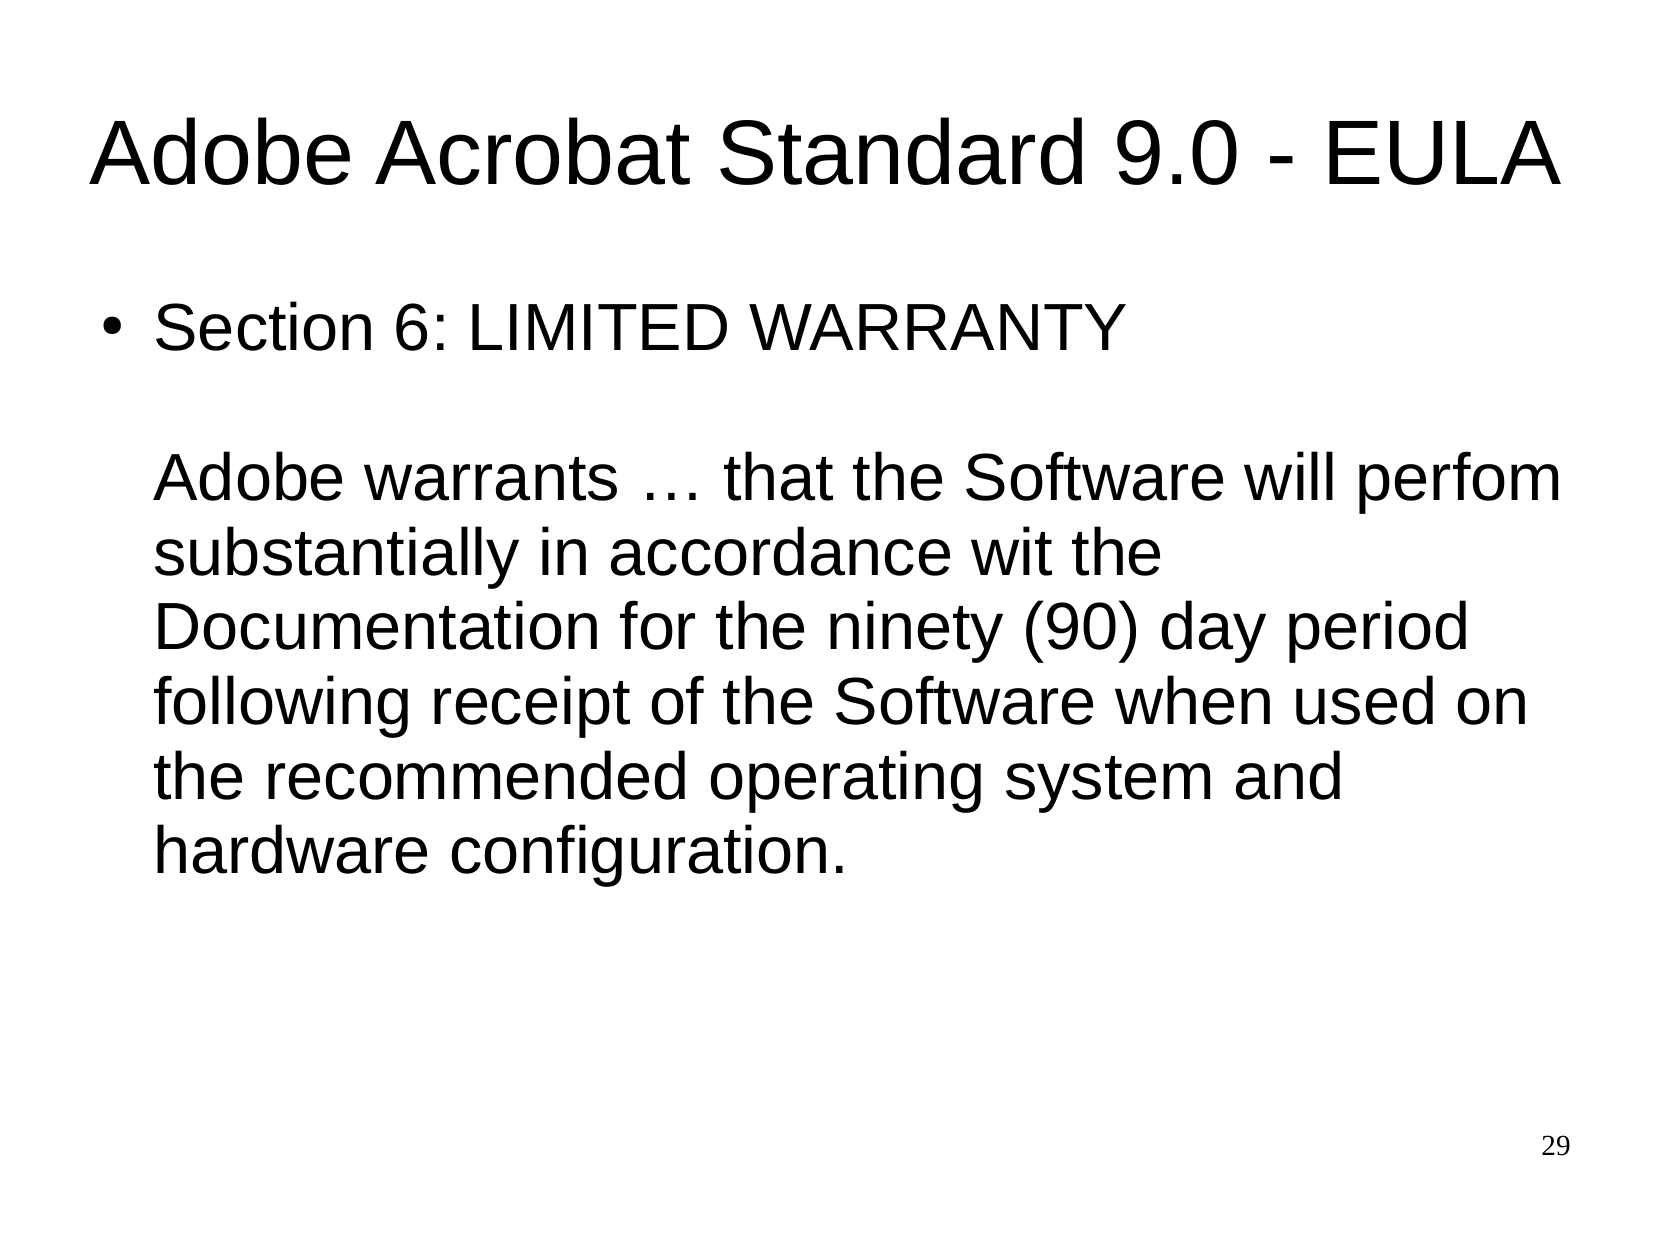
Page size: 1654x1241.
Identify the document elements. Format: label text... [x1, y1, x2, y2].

list Section 6: LIMITED WARRANTY Adobe warrants … that the Software will perfom substantially in accordance wit the Documentation for the ninety (90) day period following receipt of the Software when used on the recommended operating system and hardware configuration. [82, 290, 1571, 1094]
title Adobe Acrobat Standard 9.0 - EULA [82, 49, 1571, 257]
